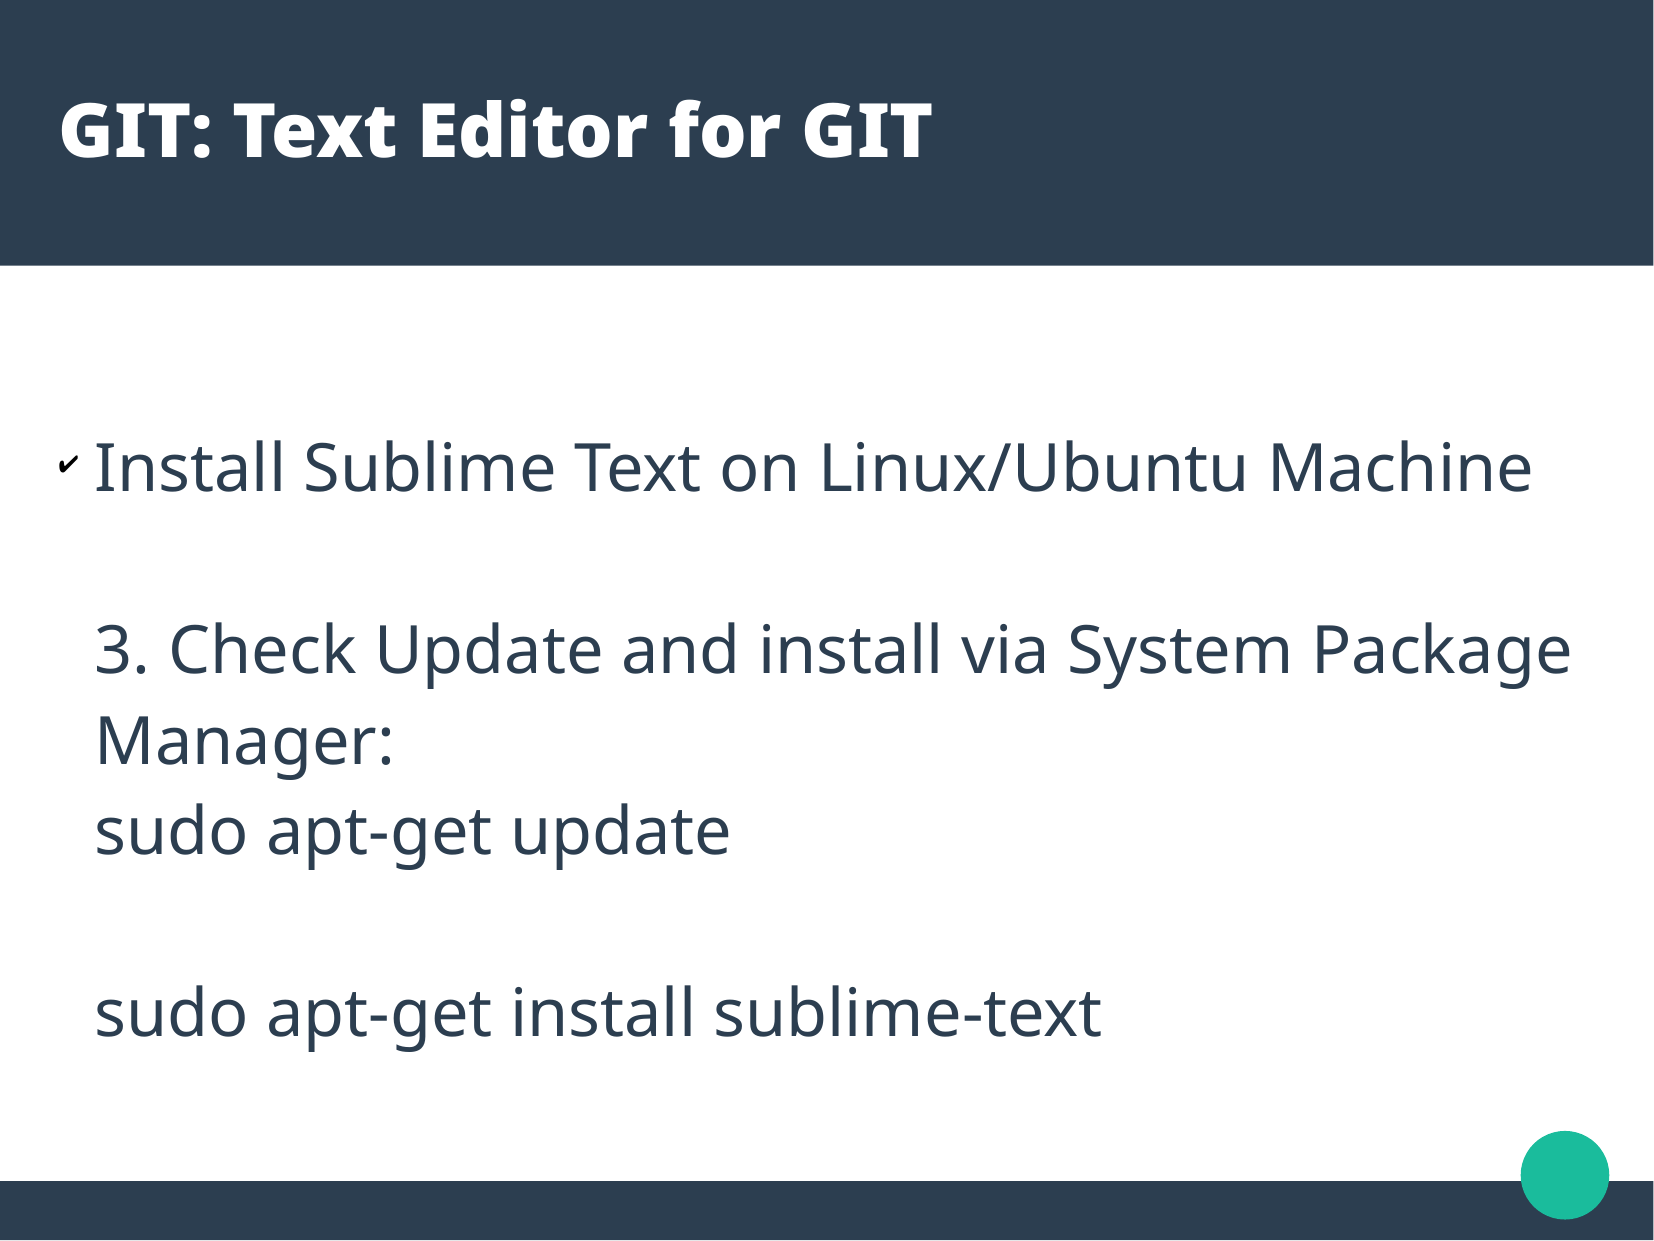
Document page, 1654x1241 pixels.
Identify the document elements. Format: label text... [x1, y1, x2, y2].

title GIT: Text Editor for GIT [59, 40, 1595, 216]
subtitle Install Sublime Text on Linux/Ubuntu Machine 3. Check Update and install via System Package Manager: sudo apt-get update sudo apt-get install sublime-text [59, 271, 1595, 1205]
